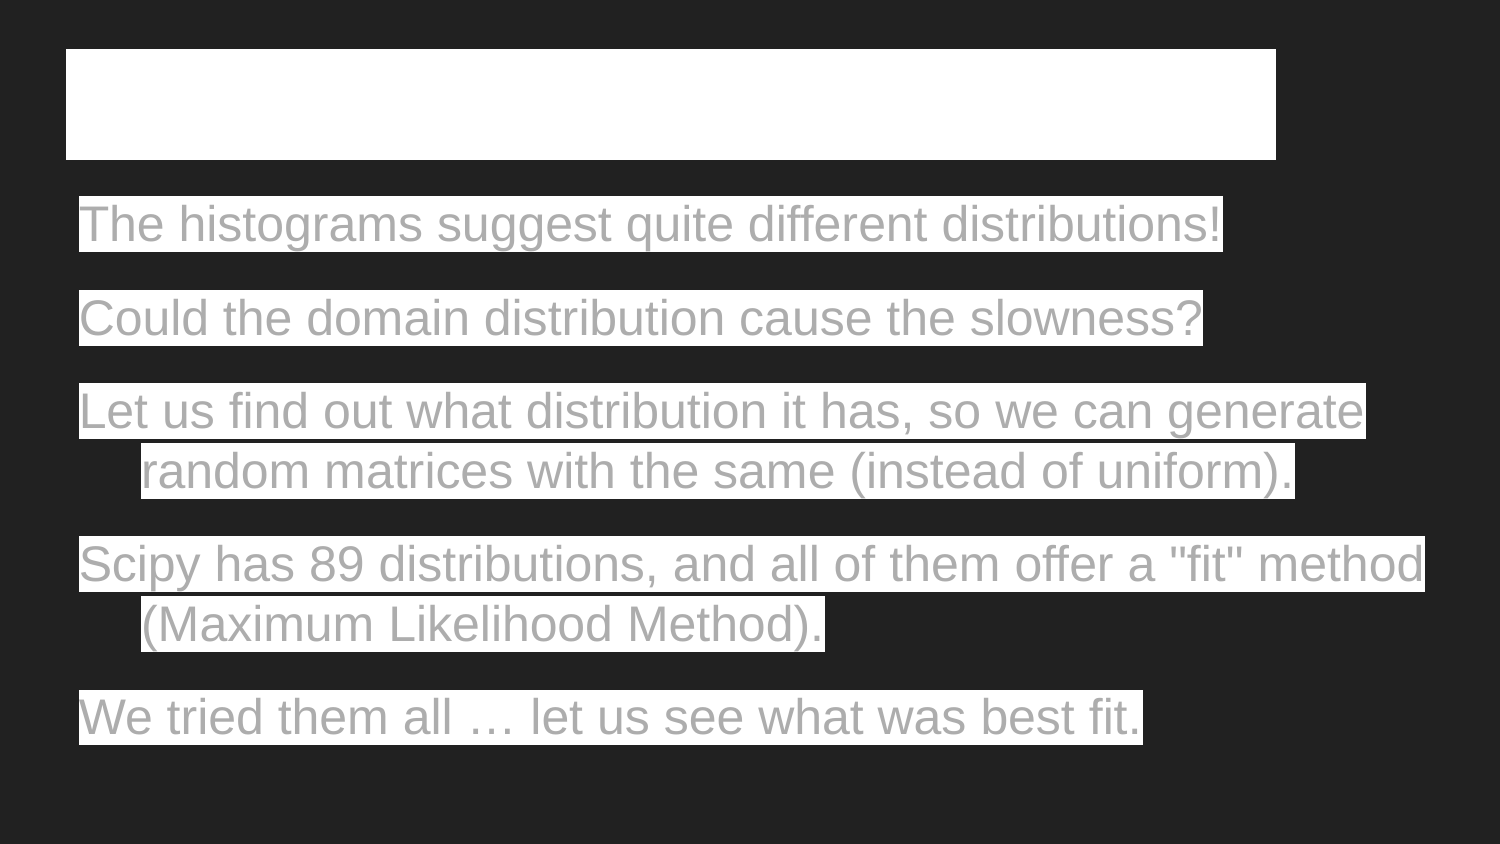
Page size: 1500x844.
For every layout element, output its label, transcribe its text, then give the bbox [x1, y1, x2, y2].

list The histograms suggest quite different distributions! Could the domain distribution cause the slowness? Let us find out what distribution it has, so we can generate random matrices with the same (instead of uniform). Scipy has 89 distributions, and all of them offer a "fit" method (Maximum Likelihood Method). We tried them all … let us see what was best fit. [51, 176, 1449, 738]
title Idea1: what is domain dist? [51, 24, 1449, 176]
